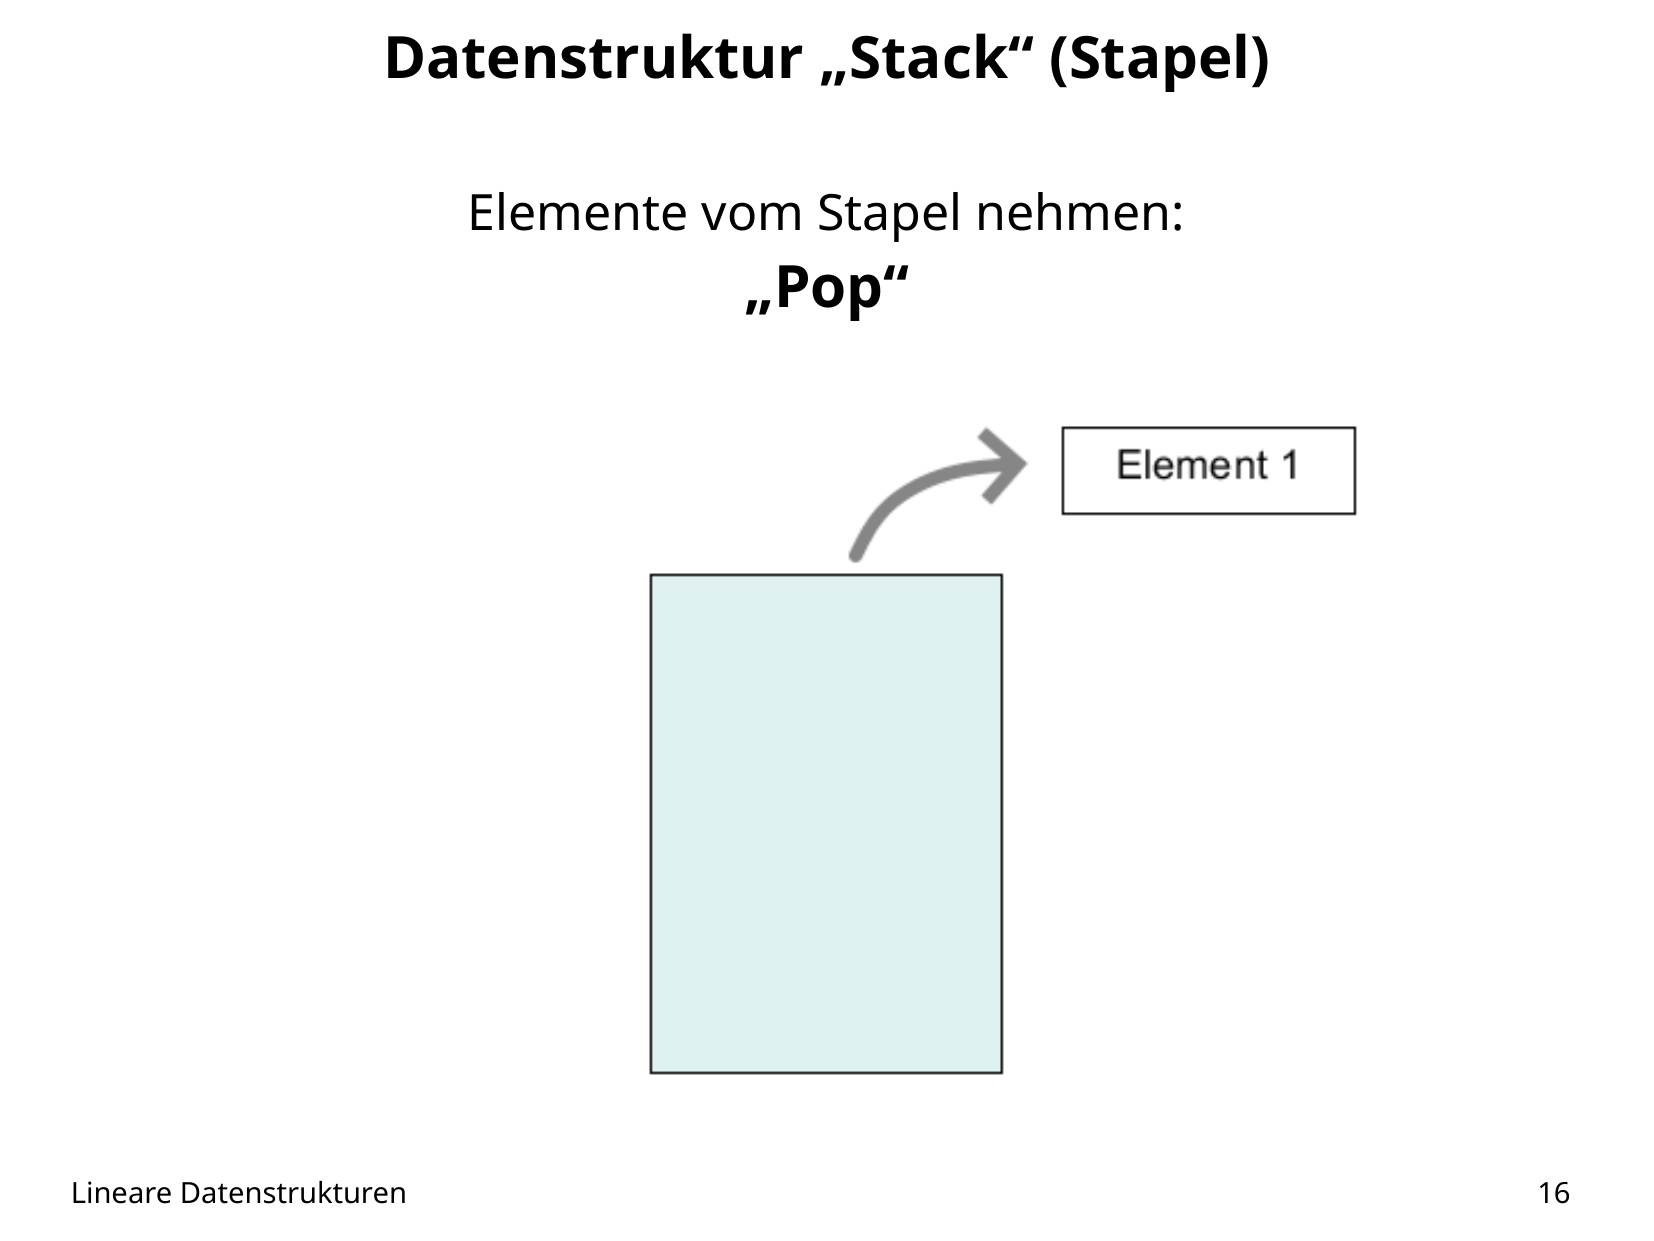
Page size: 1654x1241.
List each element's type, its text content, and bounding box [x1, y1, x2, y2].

list Elemente vom Stapel nehmen: „Pop“ [59, 177, 1595, 331]
title Datenstruktur „Stack“ (Stapel) [0, 5, 1654, 107]
picture [295, 425, 1359, 1077]
